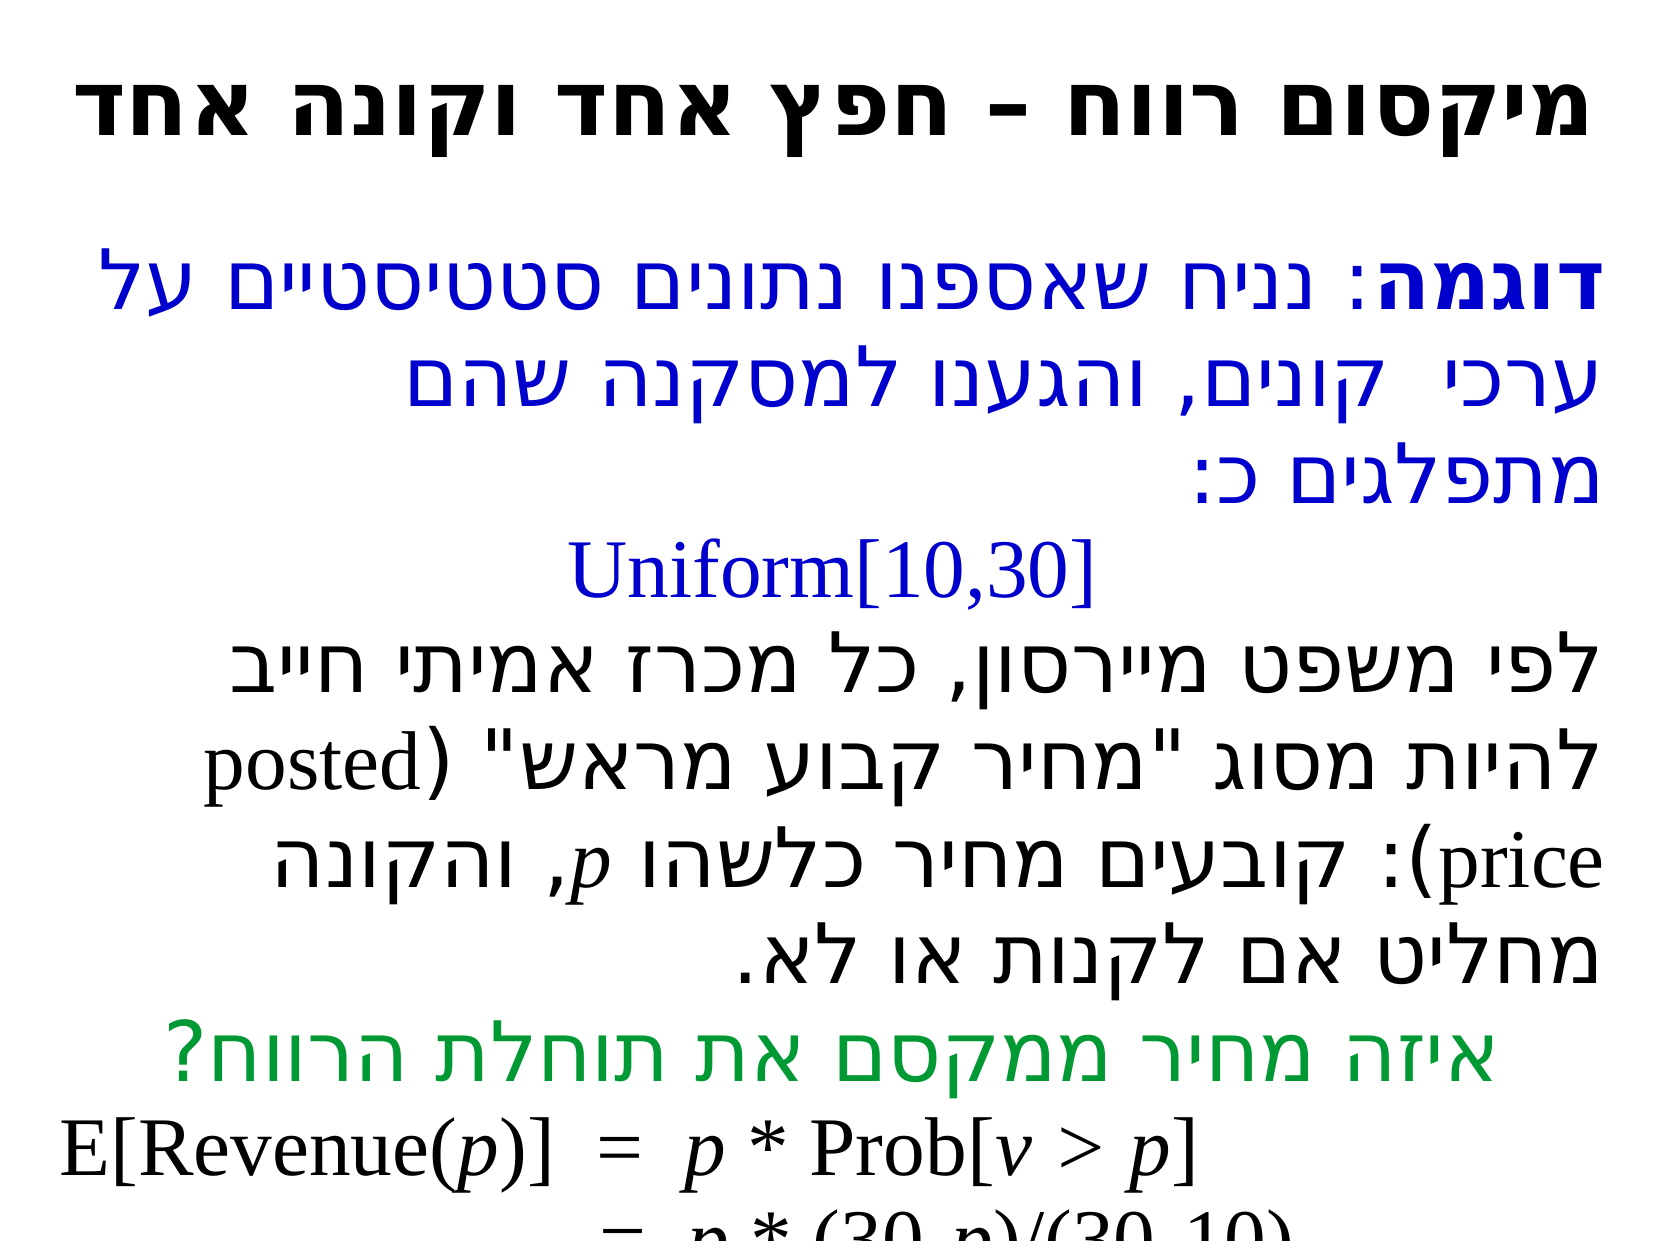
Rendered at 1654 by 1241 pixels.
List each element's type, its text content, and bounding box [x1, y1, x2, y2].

text_box דוגמה: נניח שאספנו נתונים סטטיסטיים על ערכי קונים, והגענו למסקנה שהם מתפלגים כ: Uniform[10,30] לפי משפט מיירסון, כל מכרז אמיתי חייב להיות מסוג "מחיר קבוע מראש" (posted price): קובעים מחיר כלשהו p, והקונה מחליט אם לקנות או לא. איזה מחיר ממקסם את תוחלת הרווח? E[Revenue(p)] = p * Prob[v > p] = p * (30-p)/(30-10) derivative by p = (30-2p)/20 → popt = 15 [45, 225, 1621, 1191]
title מיקסום רווח – חפץ אחד וקונה אחד [15, 0, 1654, 215]
